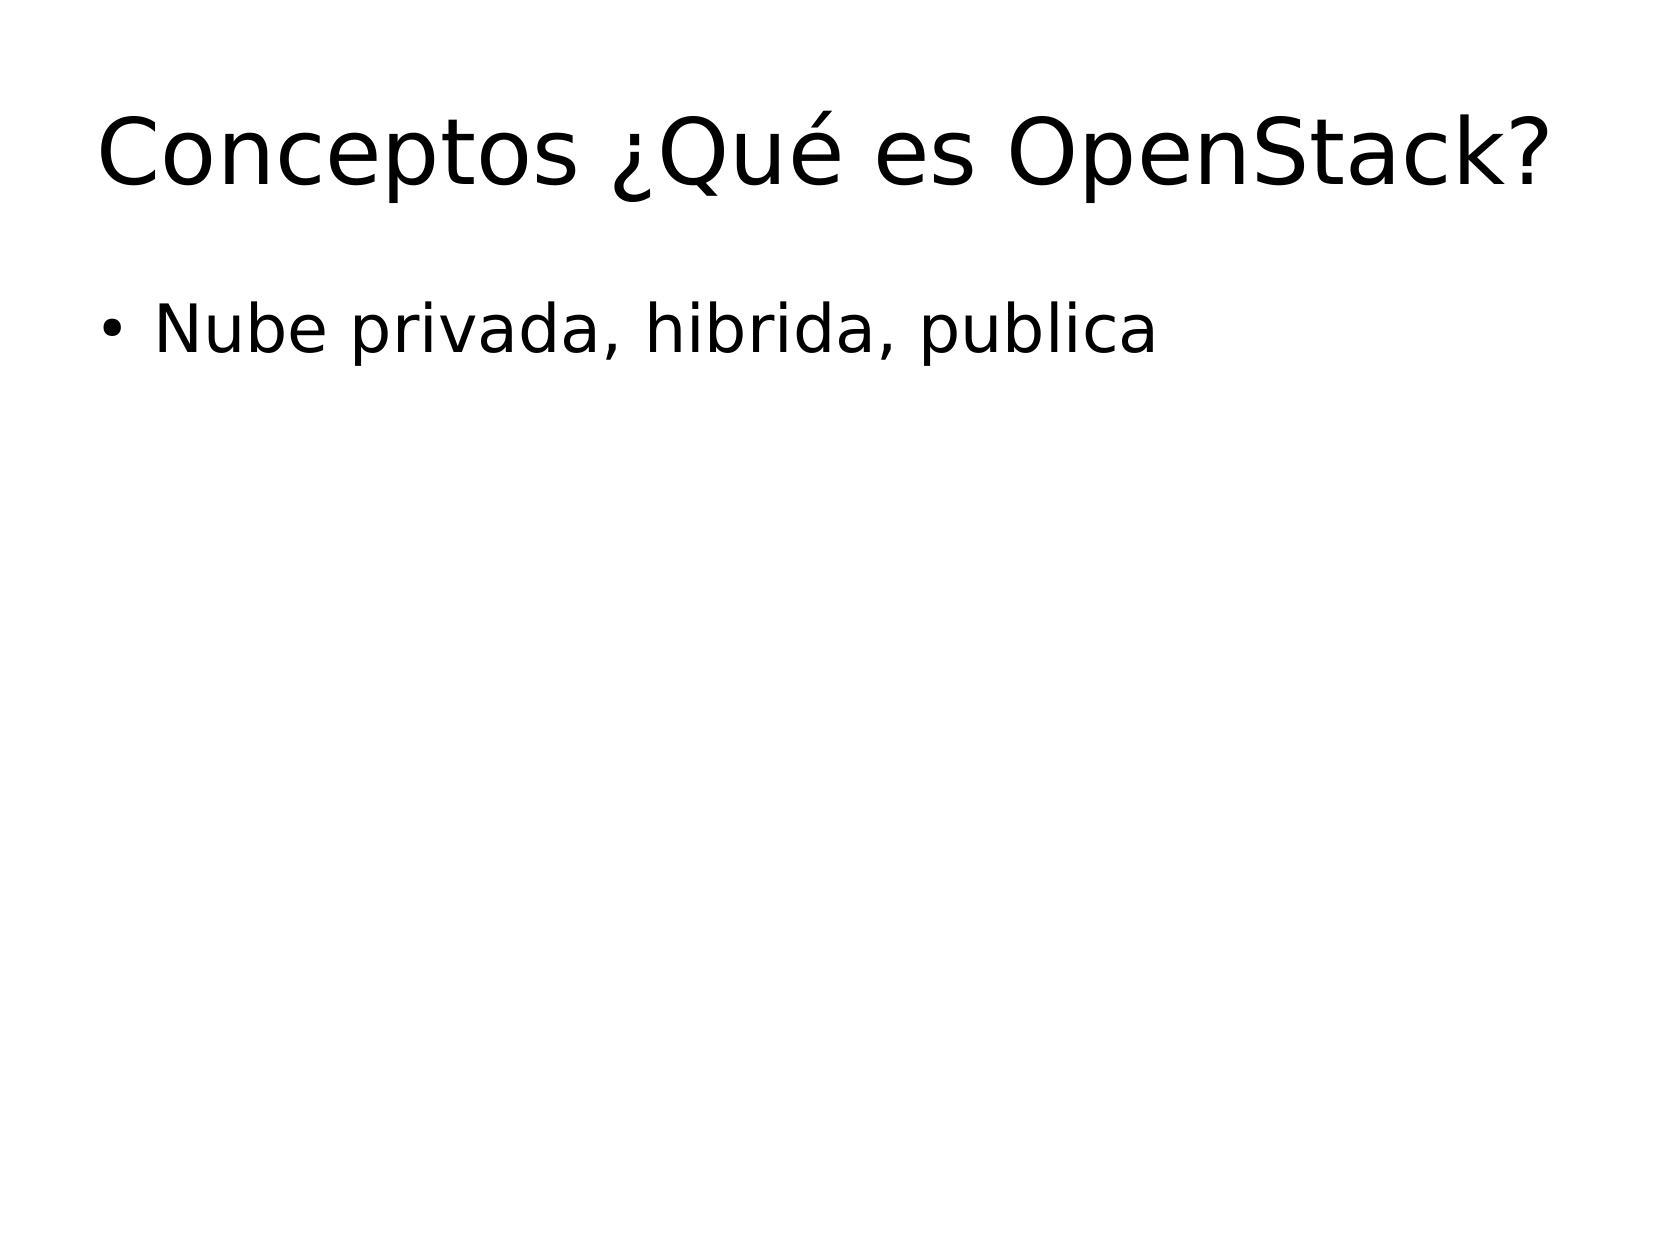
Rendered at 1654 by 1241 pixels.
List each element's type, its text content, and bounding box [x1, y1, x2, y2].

title Conceptos ¿Qué es OpenStack? [82, 49, 1571, 257]
list Nube privada, hibrida, publica [82, 290, 1571, 1010]
